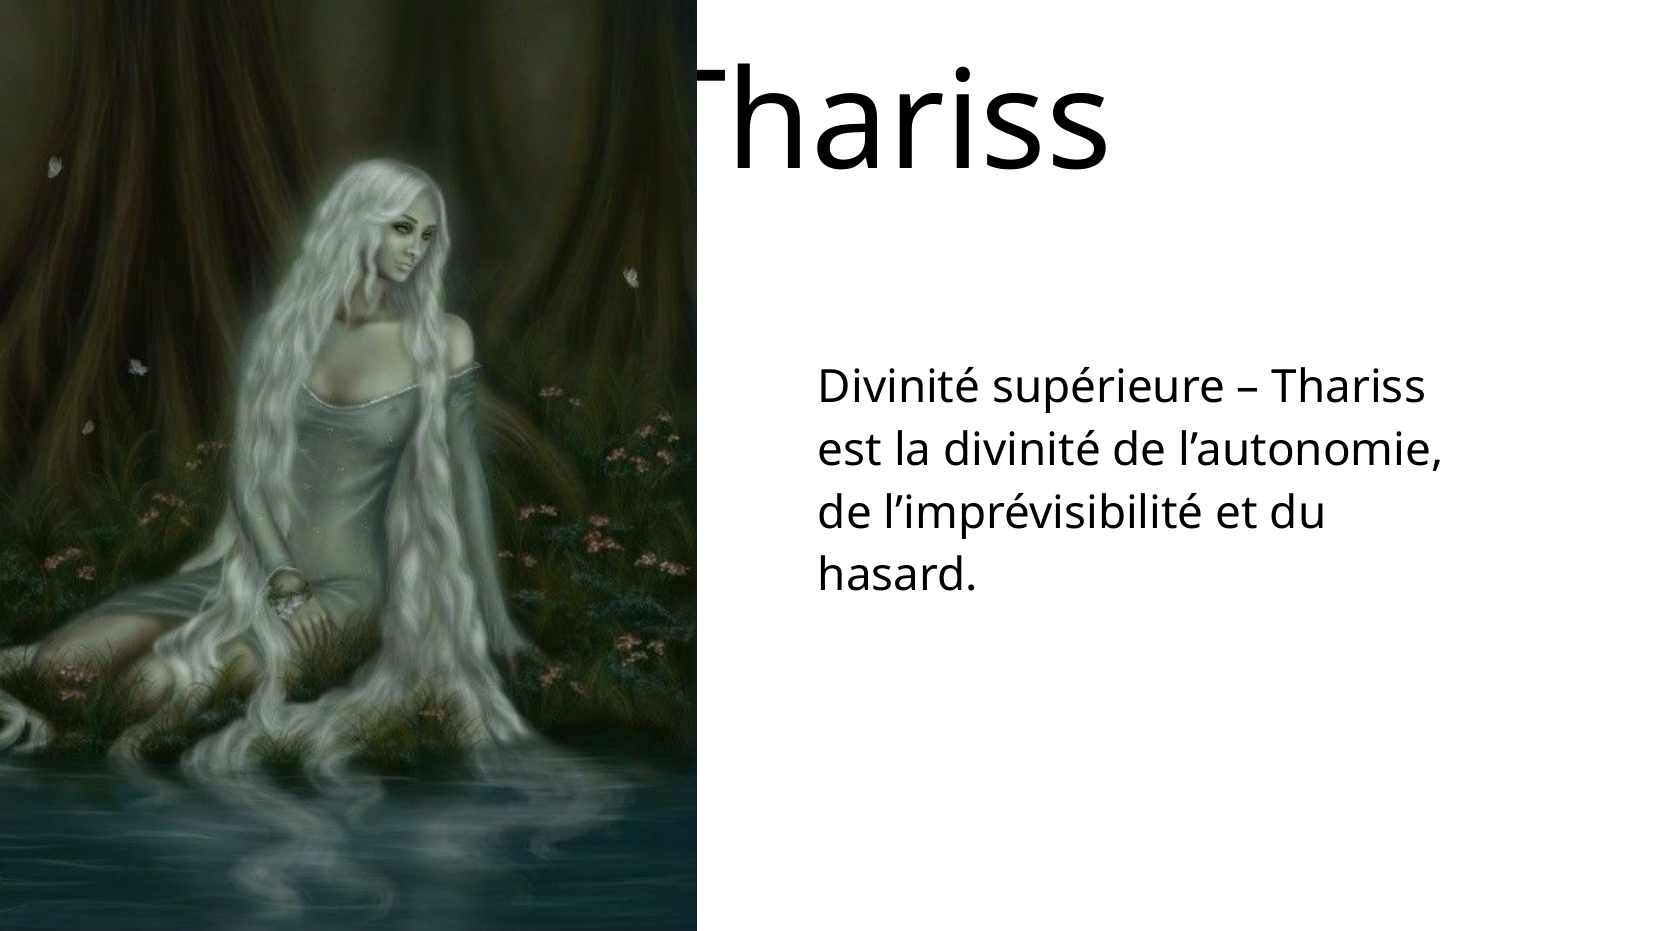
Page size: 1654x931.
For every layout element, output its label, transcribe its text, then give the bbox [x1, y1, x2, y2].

picture [0, 0, 697, 931]
title Thariss [697, 14, 1571, 216]
text_box Divinité supérieure – Thariss est la divinité de l’autonomie, de l’imprévisibilité et du hasard. [803, 346, 1489, 591]
